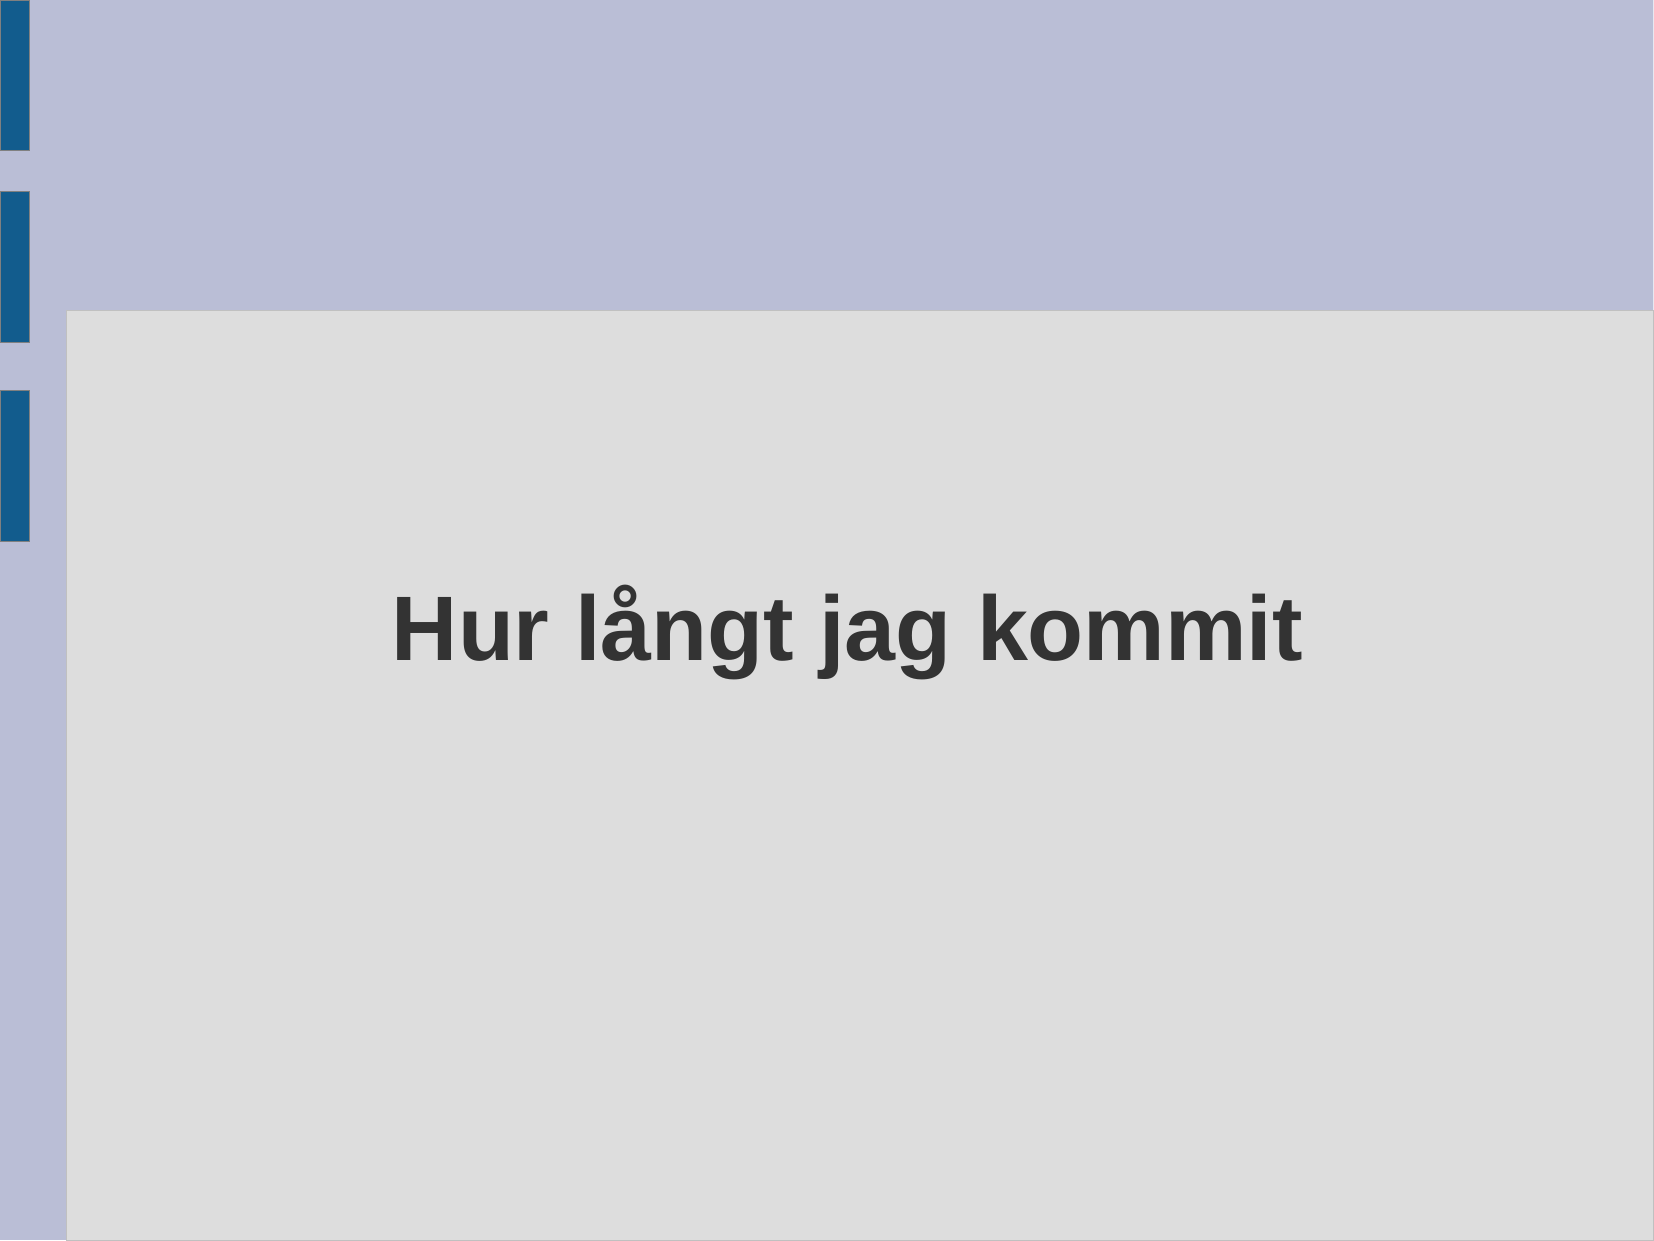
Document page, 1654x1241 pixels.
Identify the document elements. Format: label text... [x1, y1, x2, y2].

title Hur långt jag kommit [141, 525, 1554, 733]
